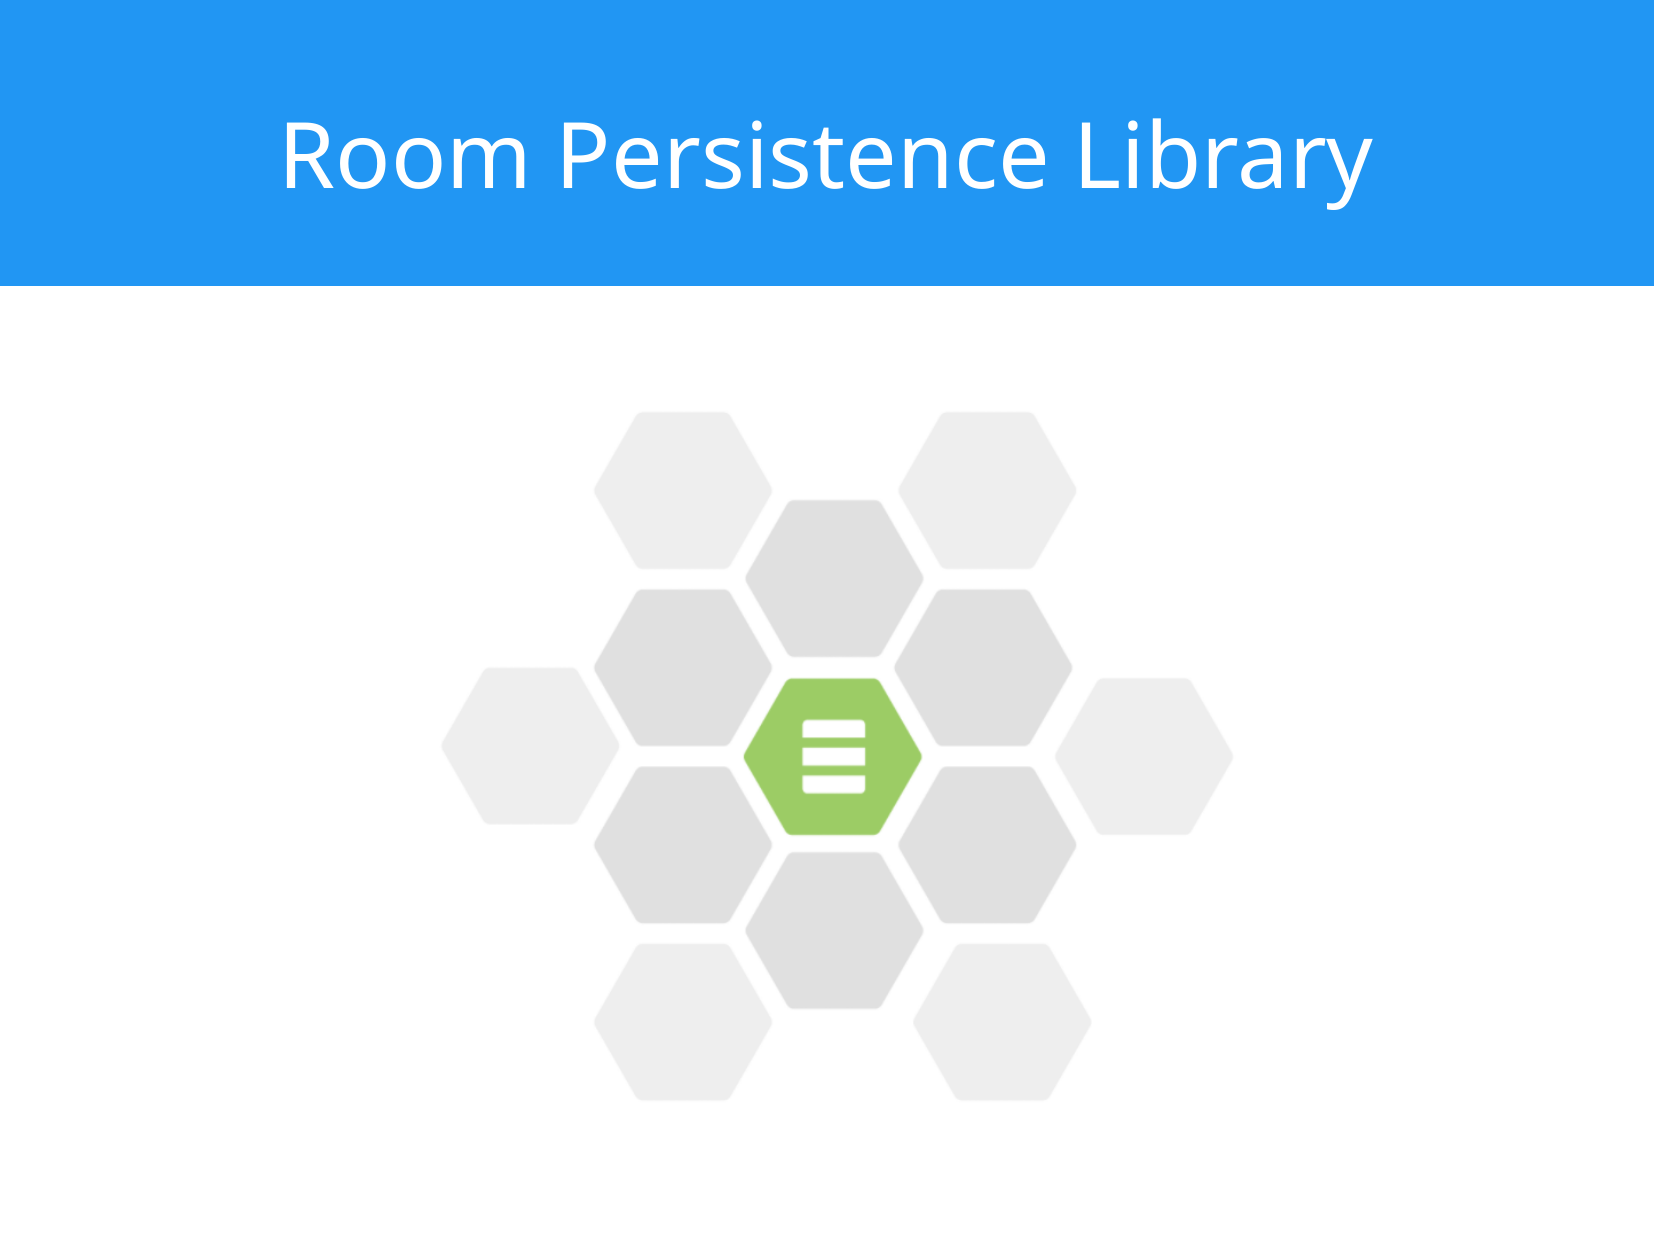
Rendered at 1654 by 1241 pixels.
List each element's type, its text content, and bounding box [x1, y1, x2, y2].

picture [366, 296, 1321, 1241]
title Room Persistence Library [82, 49, 1571, 257]
